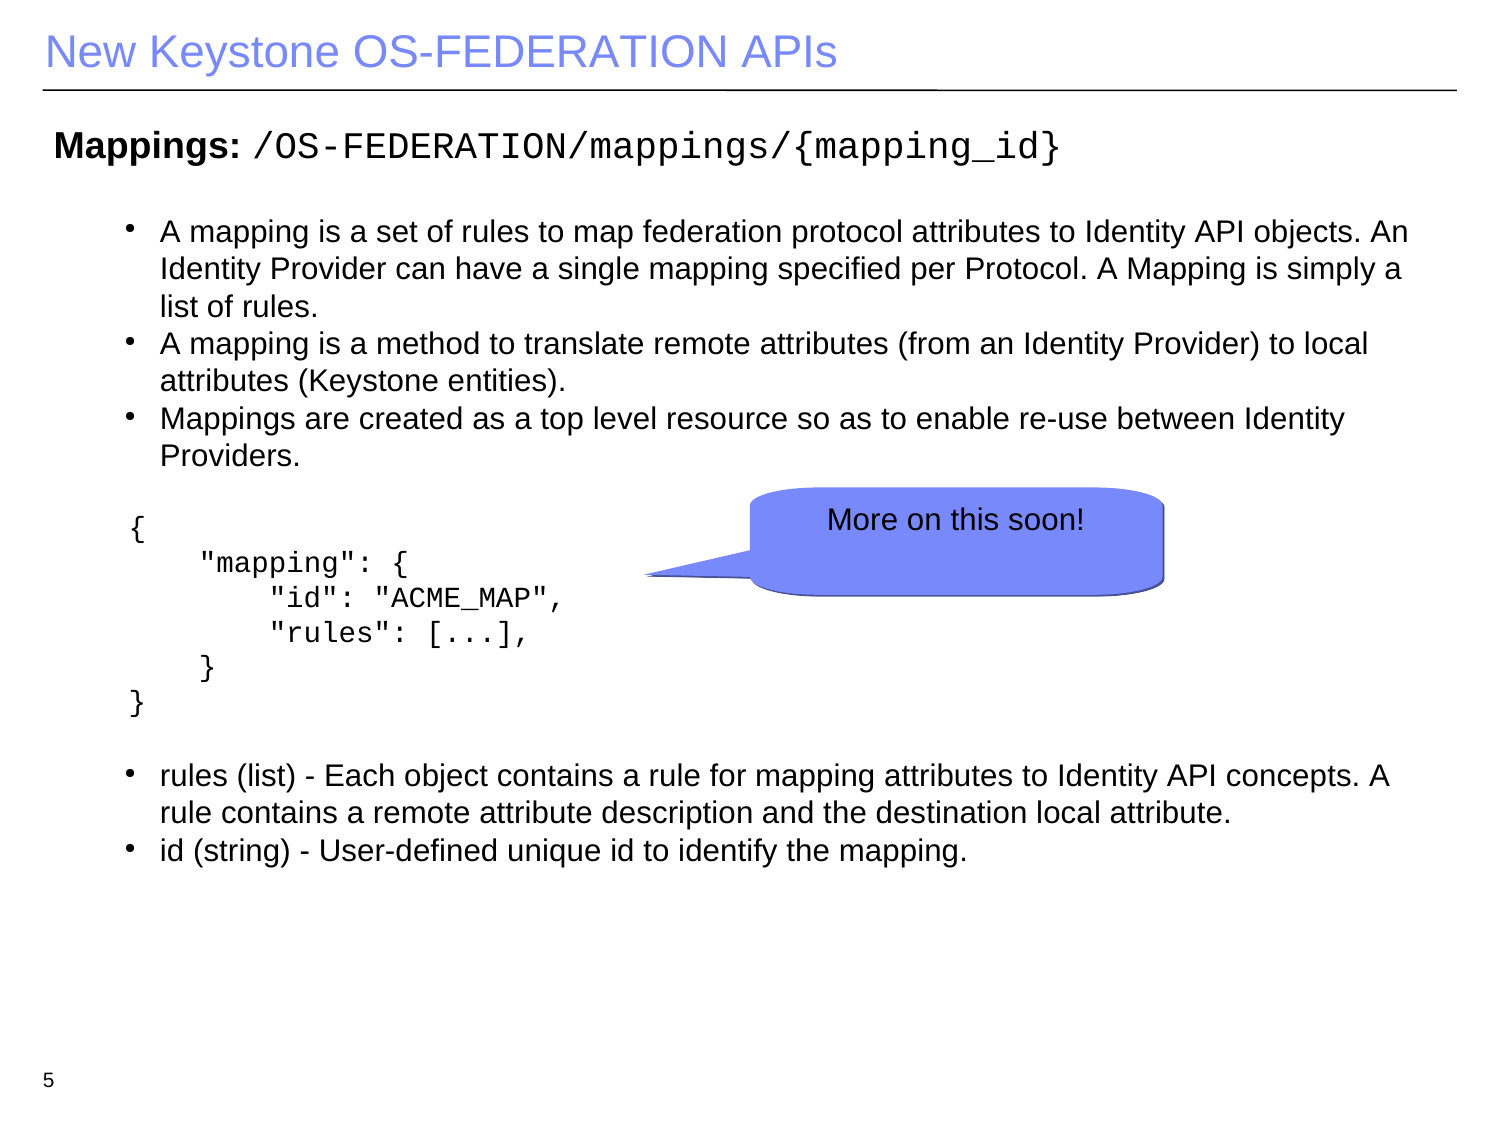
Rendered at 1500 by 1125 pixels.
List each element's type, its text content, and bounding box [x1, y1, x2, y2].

text_box Mappings: /OS-FEDERATION/mappings/{mapping_id} A mapping is a set of rules to map federation protocol attributes to Identity API objects. An Identity Provider can have a single mapping specified per Protocol. A Mapping is simply a list of rules. A mapping is a method to translate remote attributes (from an Identity Provider) to local attributes (Keystone entities). Mappings are created as a top level resource so as to enable re-use between Identity Providers. { "mapping": { "id": "ACME_MAP", "rules": [...], } } rules (list) - Each object contains a rule for mapping attributes to Identity API concepts. A rule contains a remote attribute description and the destination local attribute. id (string) - User-defined unique id to identify the mapping. [39, 113, 1463, 913]
text_box More on this soon! [643, 487, 1163, 595]
text_box New Keystone OS-FEDERATION APIs [29, 20, 1456, 86]
